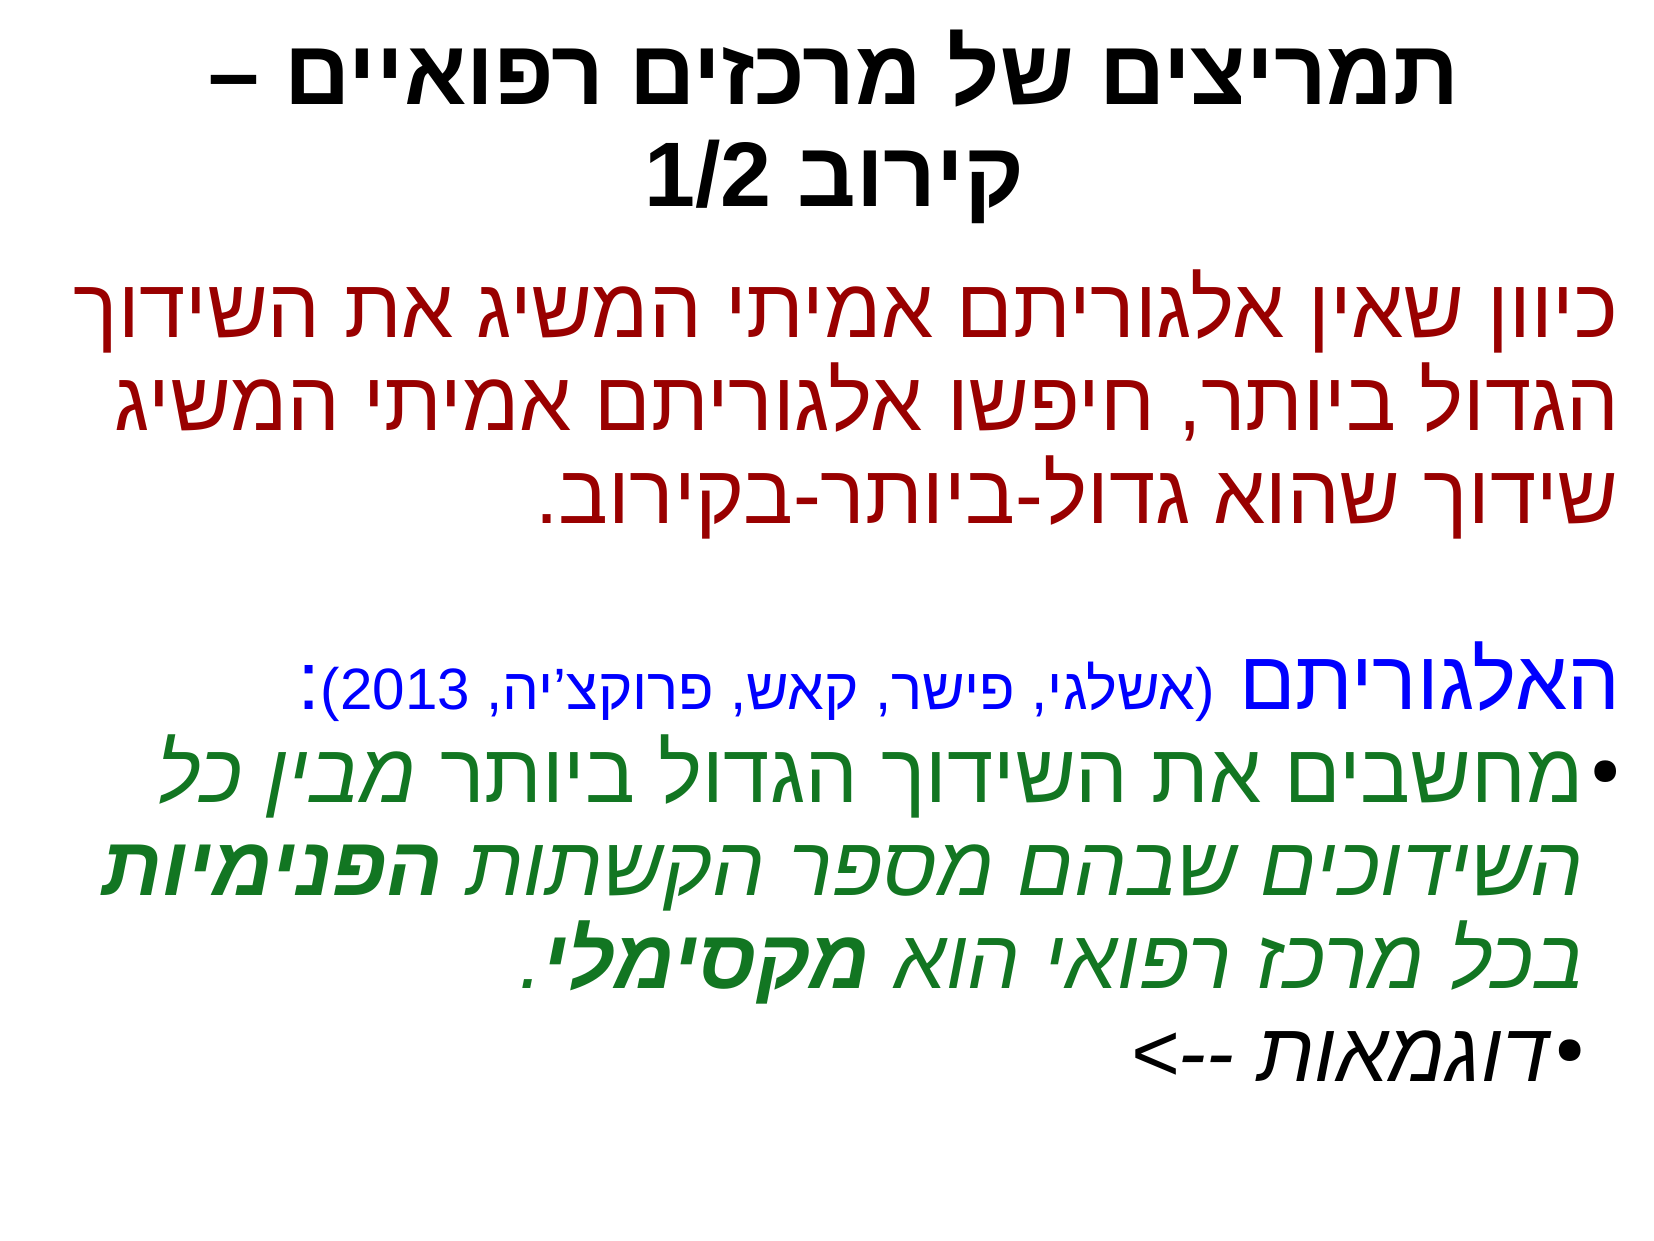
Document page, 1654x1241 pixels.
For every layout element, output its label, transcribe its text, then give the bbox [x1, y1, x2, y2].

text_box כיוון שאין אלגוריתם אמיתי המשיג את השידוך הגדול ביותר, חיפשו אלגוריתם אמיתי המשיג שידוך שהוא גדול-ביותר-בקירוב. האלגוריתם (אשלגי, פישר, קאש, פרוקצ’יה, 2013): מחשבים את השידוך הגדול ביותר מבין כל השידוכים שבהם מספר הקשתות הפנימיות בכל מרכז רפואי הוא מקסימלי. דוגמאות --> [15, 255, 1636, 1237]
title תמריצים של מרכזים רפואיים – קירוב 1/2 [15, 21, 1654, 227]
